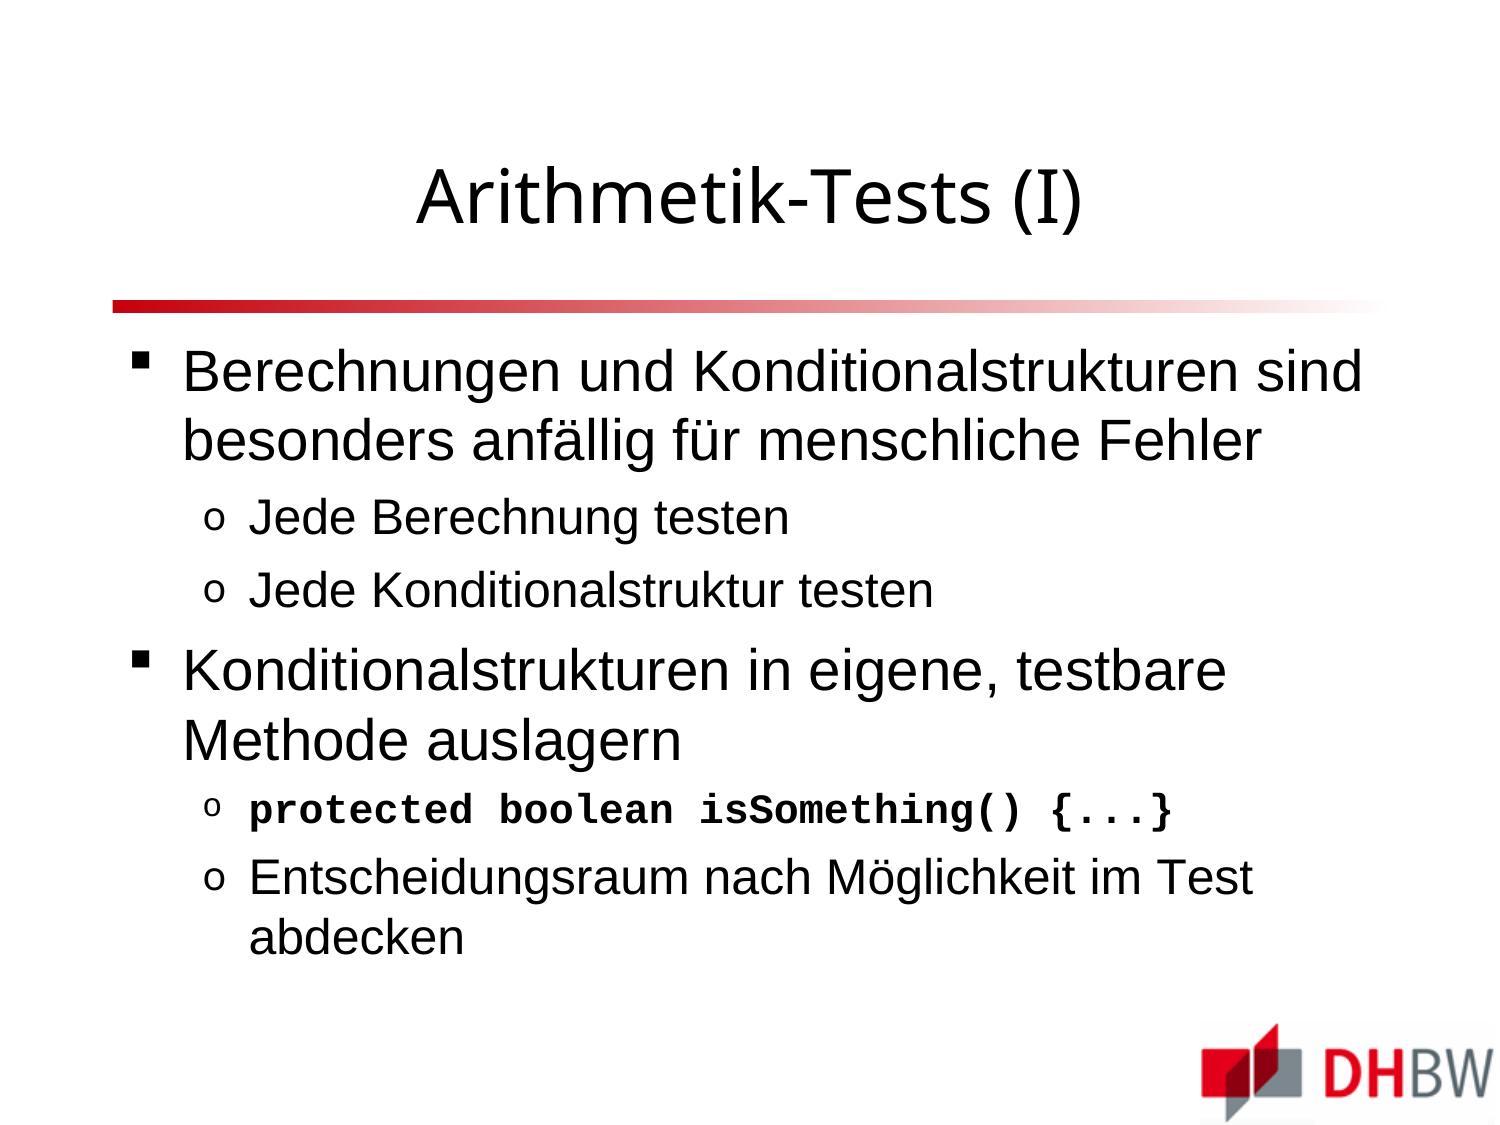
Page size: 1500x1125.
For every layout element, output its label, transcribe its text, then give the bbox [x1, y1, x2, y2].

title Arithmetik-Tests (I) [112, 99, 1388, 288]
picture [1200, 1021, 1495, 1125]
list Berechnungen und Konditionalstrukturen sind besonders anfällig für menschliche Fehler Jede Berechnung testen Jede Konditionalstruktur testen Konditionalstrukturen in eigene, testbare Methode auslagern protected boolean isSomething() {...} Entscheidungsraum nach Möglichkeit im Test abdecken [112, 324, 1388, 1051]
